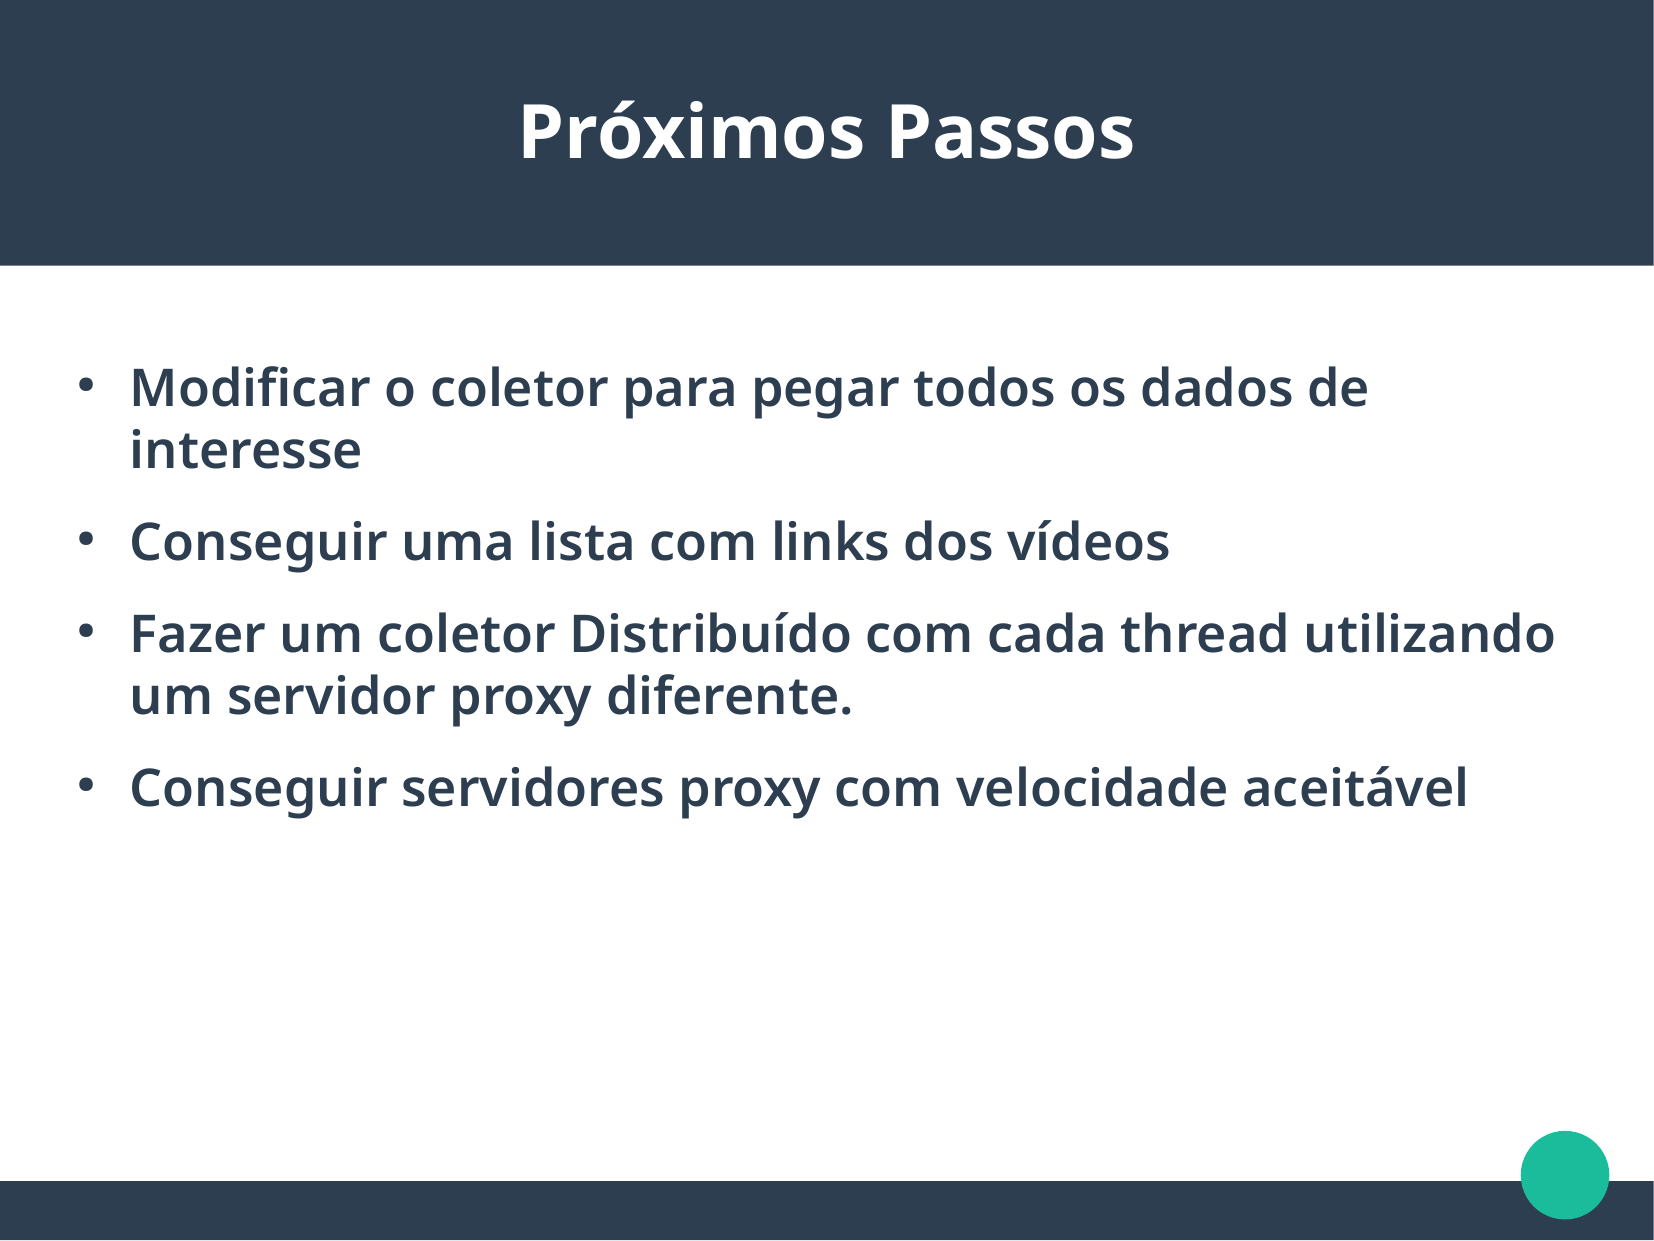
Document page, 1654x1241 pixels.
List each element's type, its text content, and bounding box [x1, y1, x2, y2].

title Próximos Passos [59, 49, 1595, 207]
list Modificar o coletor para pegar todos os dados de interesse Conseguir uma lista com links dos vídeos Fazer um coletor Distribuído com cada thread utilizando um servidor proxy diferente. Conseguir servidores proxy com velocidade aceitável [59, 354, 1595, 1146]
